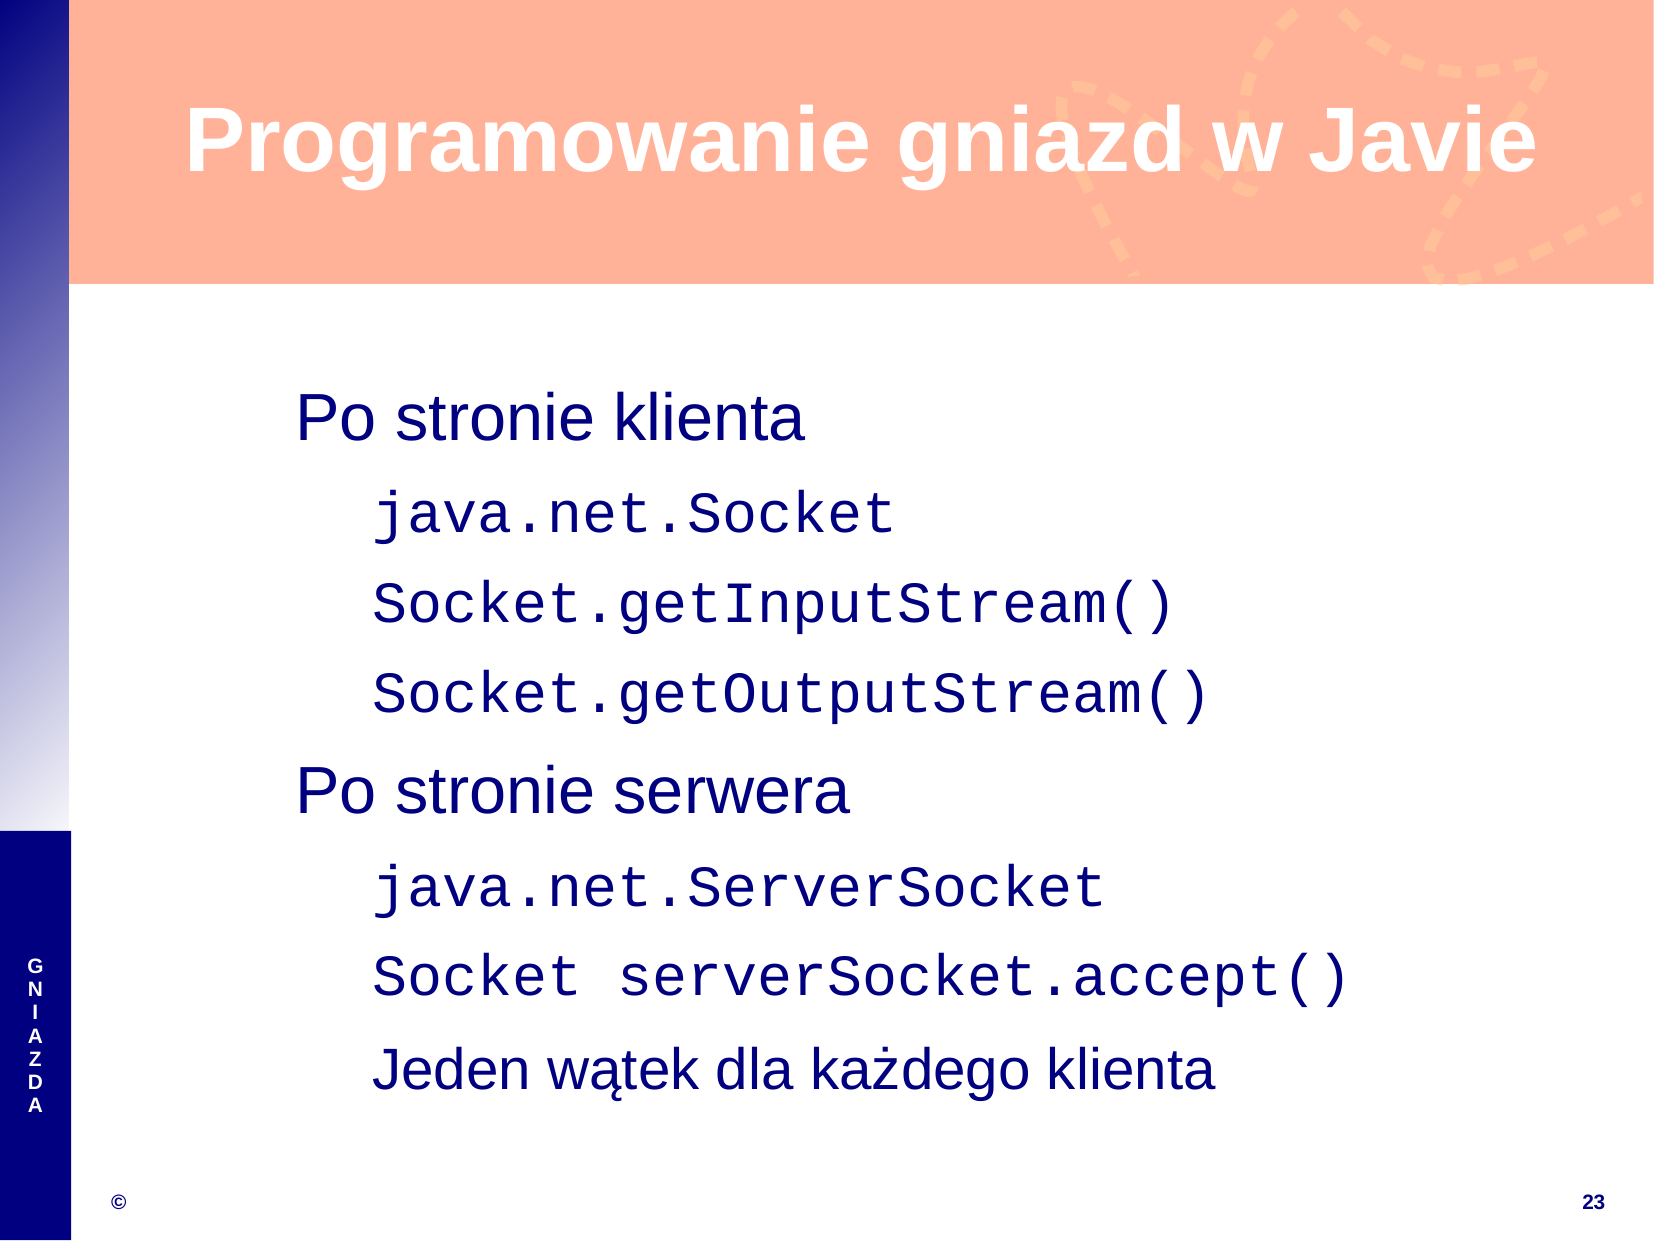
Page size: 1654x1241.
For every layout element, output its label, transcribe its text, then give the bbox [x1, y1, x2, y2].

text_box G N I A Z D A [0, 830, 71, 1241]
title Programowanie gniazd w Javie [70, 36, 1654, 244]
list Po stronie klienta java.net.Socket Socket.getInputStream() Socket.getOutputStream() Po stronie serwera java.net.ServerSocket Socket serverSocket.accept() Jeden wątek dla każdego klienta [301, 380, 1424, 1086]
